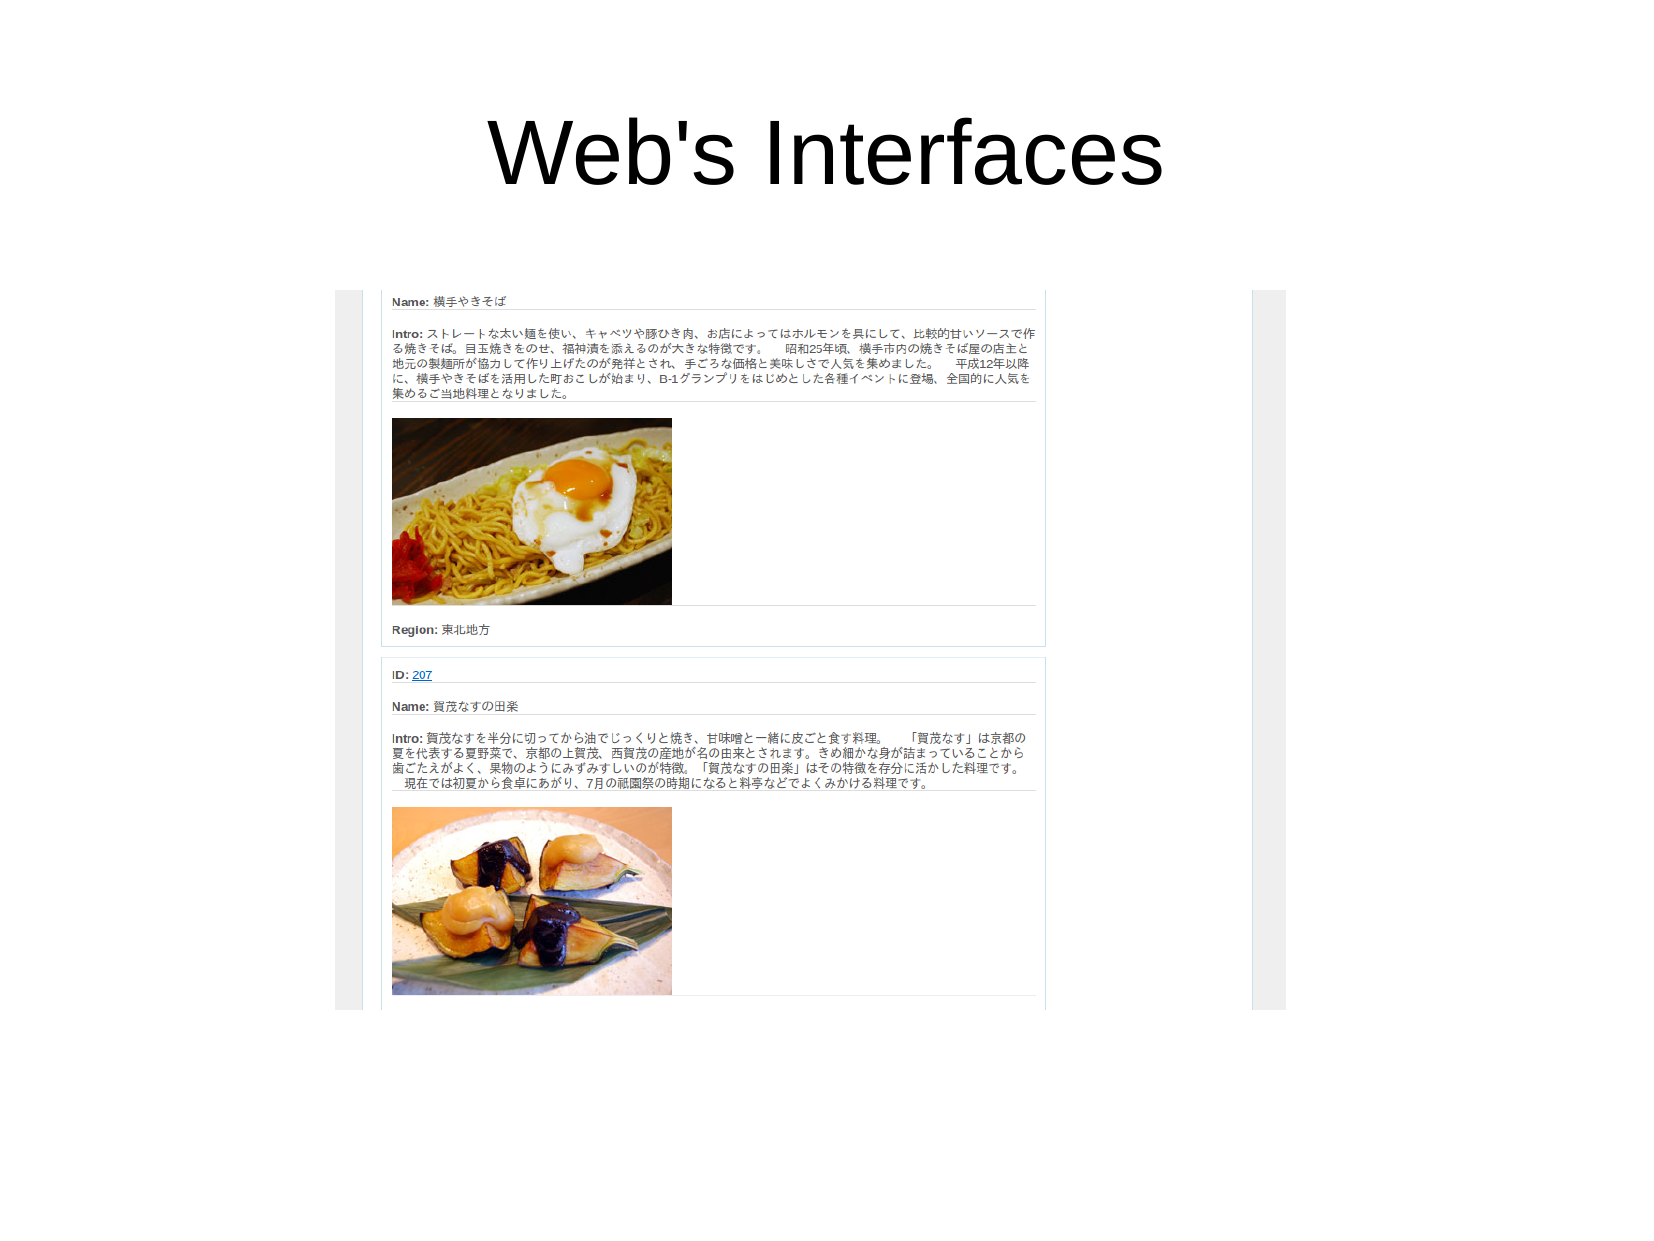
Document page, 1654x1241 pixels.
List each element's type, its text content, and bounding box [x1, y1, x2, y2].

title Web's Interfaces [82, 49, 1571, 257]
picture [335, 290, 1286, 1010]
